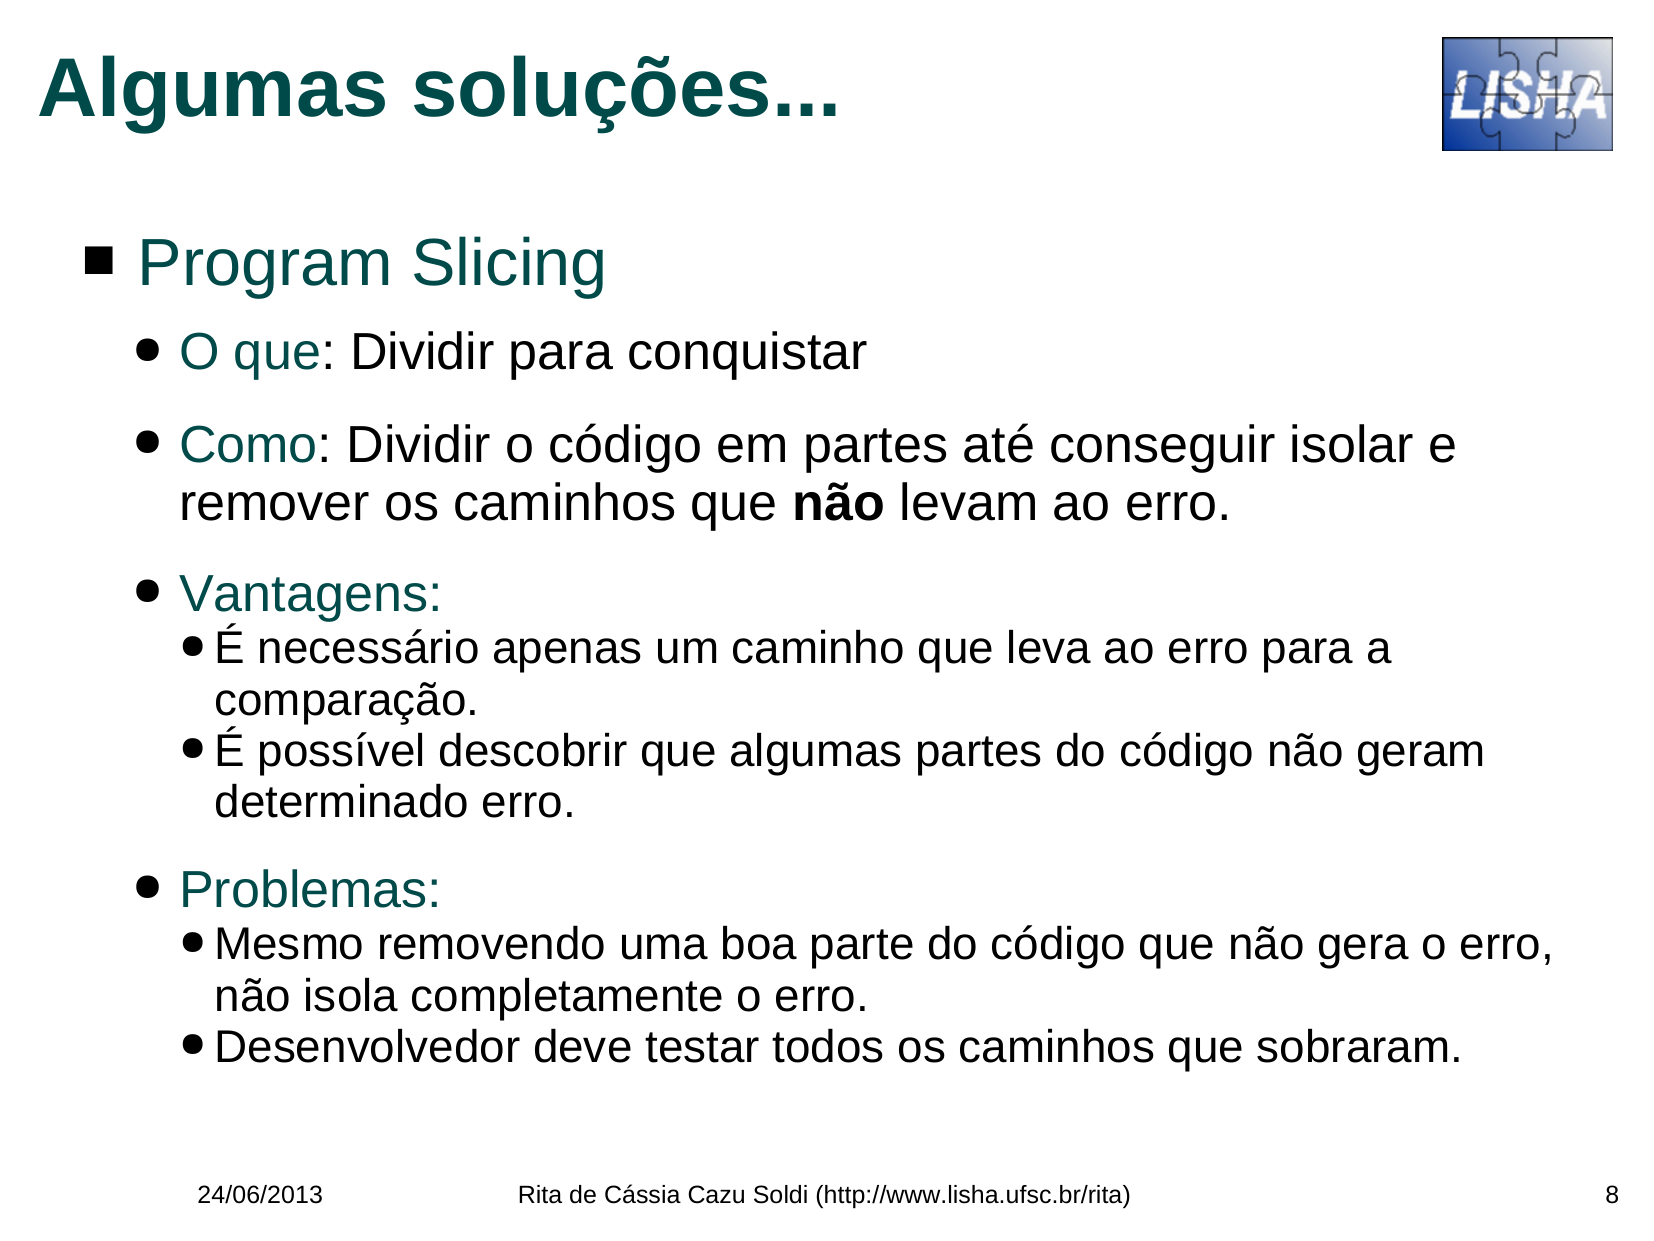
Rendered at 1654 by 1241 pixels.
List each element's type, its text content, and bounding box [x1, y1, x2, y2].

list Program Slicing O que: Dividir para conquistar Como: Dividir o código em partes até conseguir isolar e remover os caminhos que não levam ao erro. Vantagens: É necessário apenas um caminho que leva ao erro para a comparação. É possível descobrir que algumas partes do código não geram determinado erro. Problemas: Mesmo removendo uma boa parte do código que não gera o erro, não isola completamente o erro. Desenvolvedor deve testar todos os caminhos que sobraram. [37, 225, 1613, 1171]
picture [1442, 37, 1613, 151]
title Algumas soluções... [37, 37, 1426, 151]
